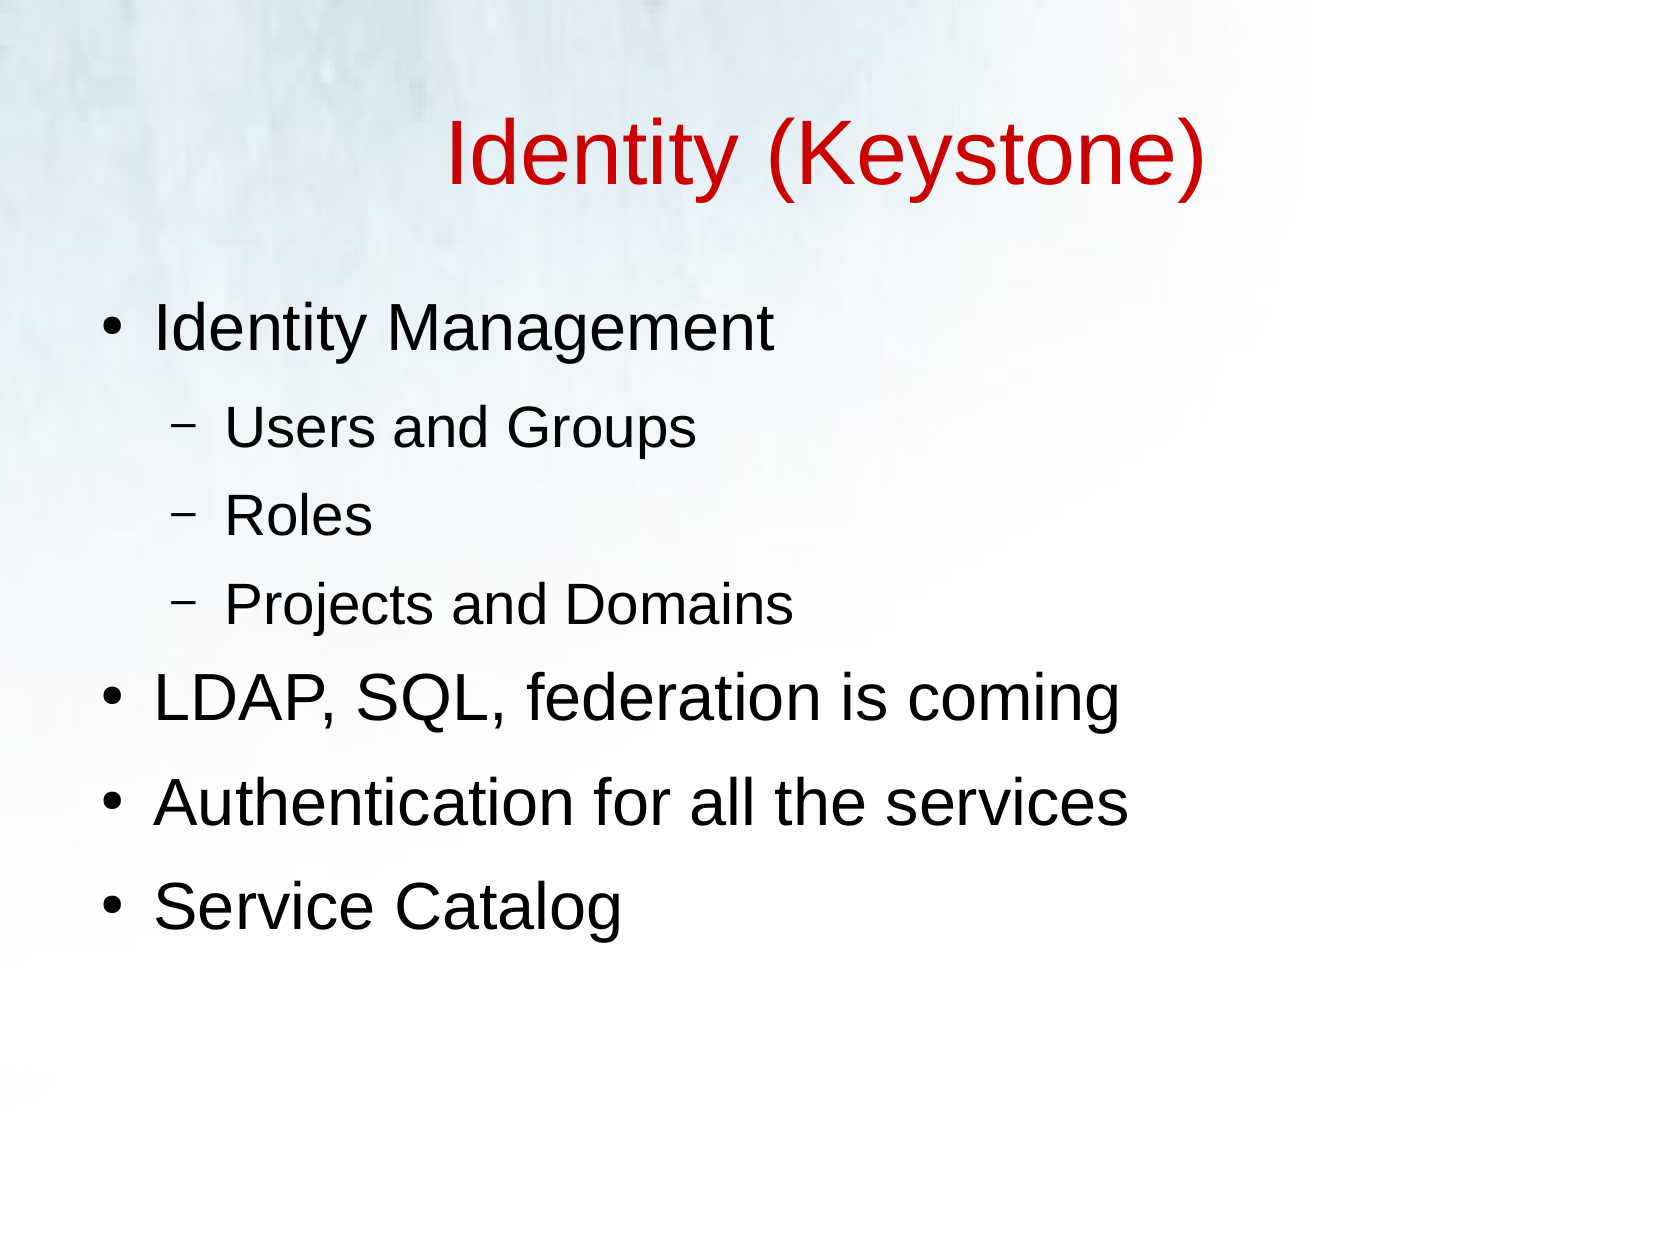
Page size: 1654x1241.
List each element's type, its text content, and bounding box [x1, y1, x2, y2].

title Identity (Keystone) [82, 49, 1571, 257]
list Identity Management Users and Groups Roles Projects and Domains LDAP, SQL, federation is coming Authentication for all the services Service Catalog [82, 290, 1571, 1010]
picture [0, 0, 1654, 1241]
